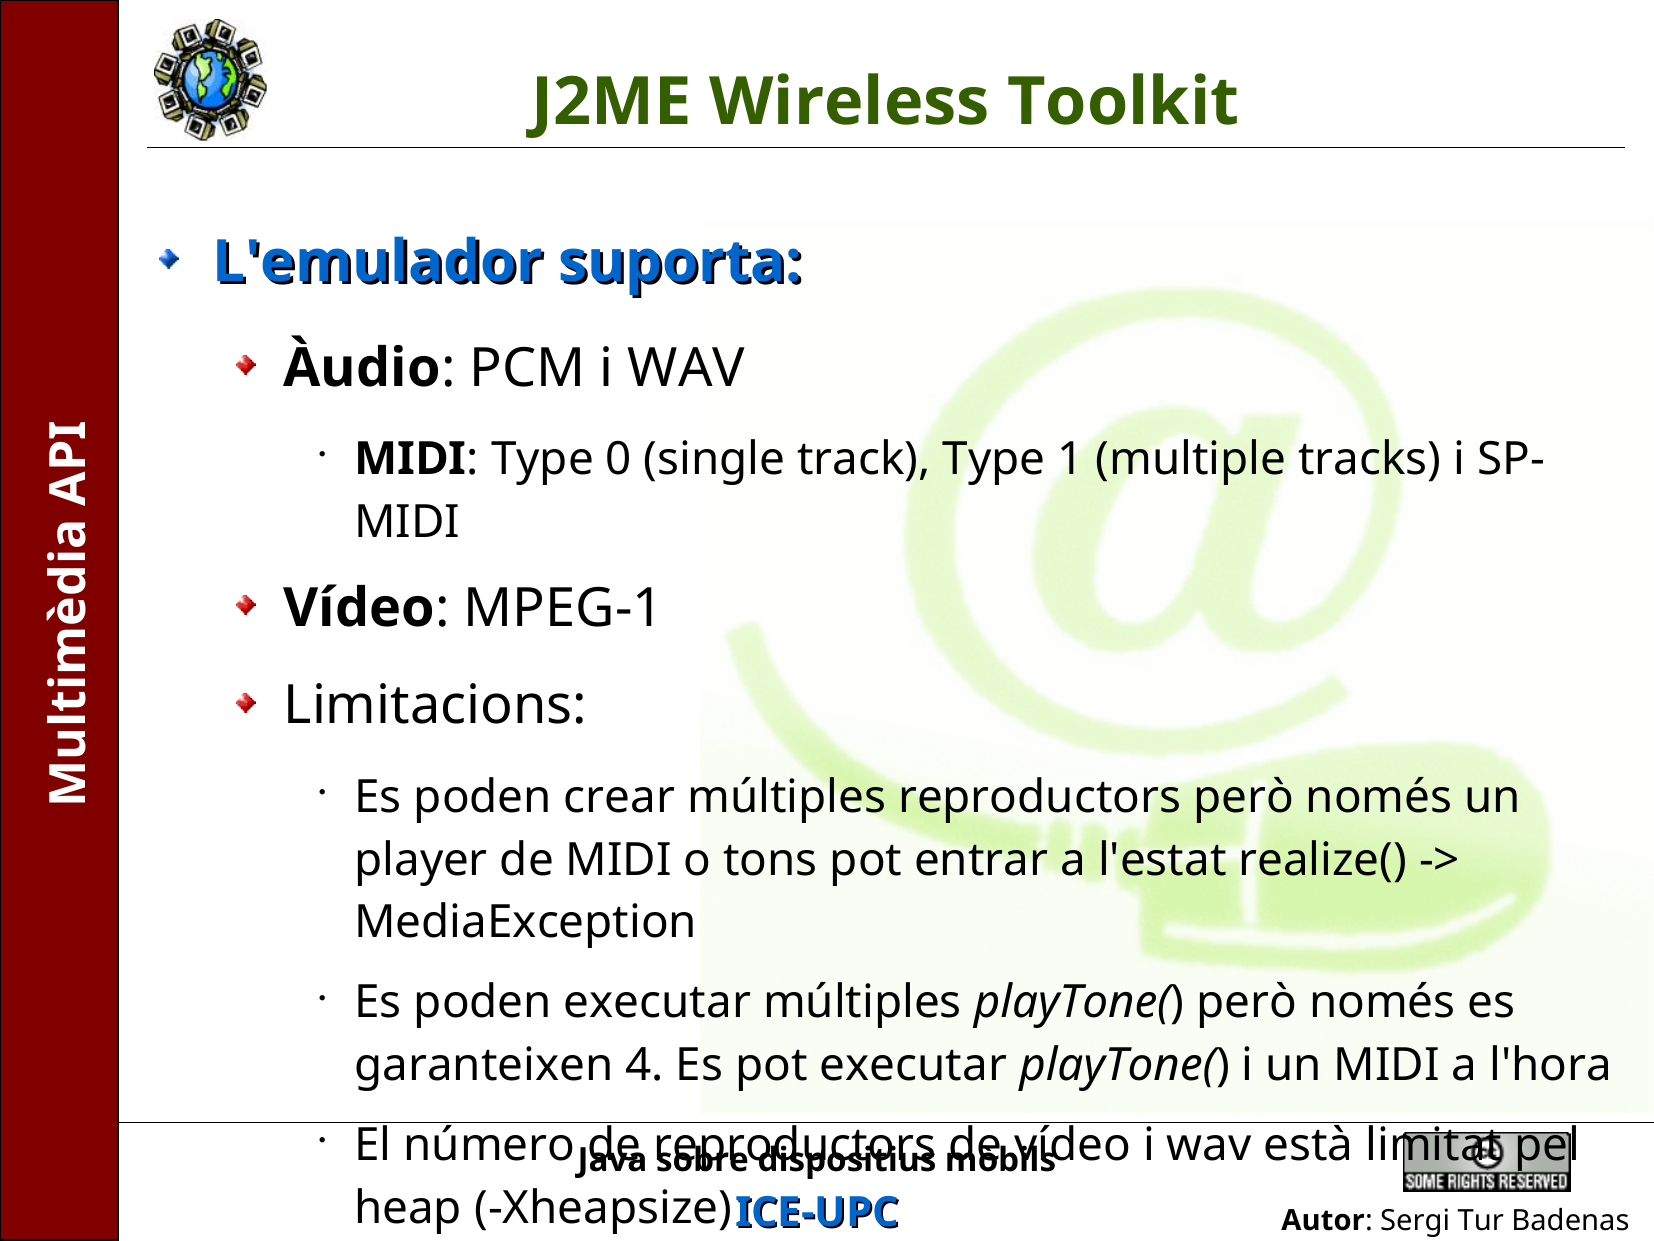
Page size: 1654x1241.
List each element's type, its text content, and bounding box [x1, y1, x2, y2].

picture [1403, 1179, 1571, 1192]
title J2ME Wireless Toolkit [129, 56, 1619, 141]
picture [700, 217, 1654, 1113]
list L'emulador suporta: Àudio: PCM i WAV MIDI: Type 0 (single track), Type 1 (multiple tracks) i SP-MIDI Vídeo: MPEG-1 Limitacions: Es poden crear múltiples reproductors però només un player de MIDI o tons pot entrar a l'estat realize() -> MediaException Es poden executar múltiples playTone() però només es garanteixen 4. Es pot executar playTone() i un MIDI a l'hora El número de reproductors de vídeo i wav està limitat pel heap (-Xheapsize) Només es pot fer una captura d'àudio simultàniament [141, 219, 1630, 1179]
picture [154, 19, 268, 56]
